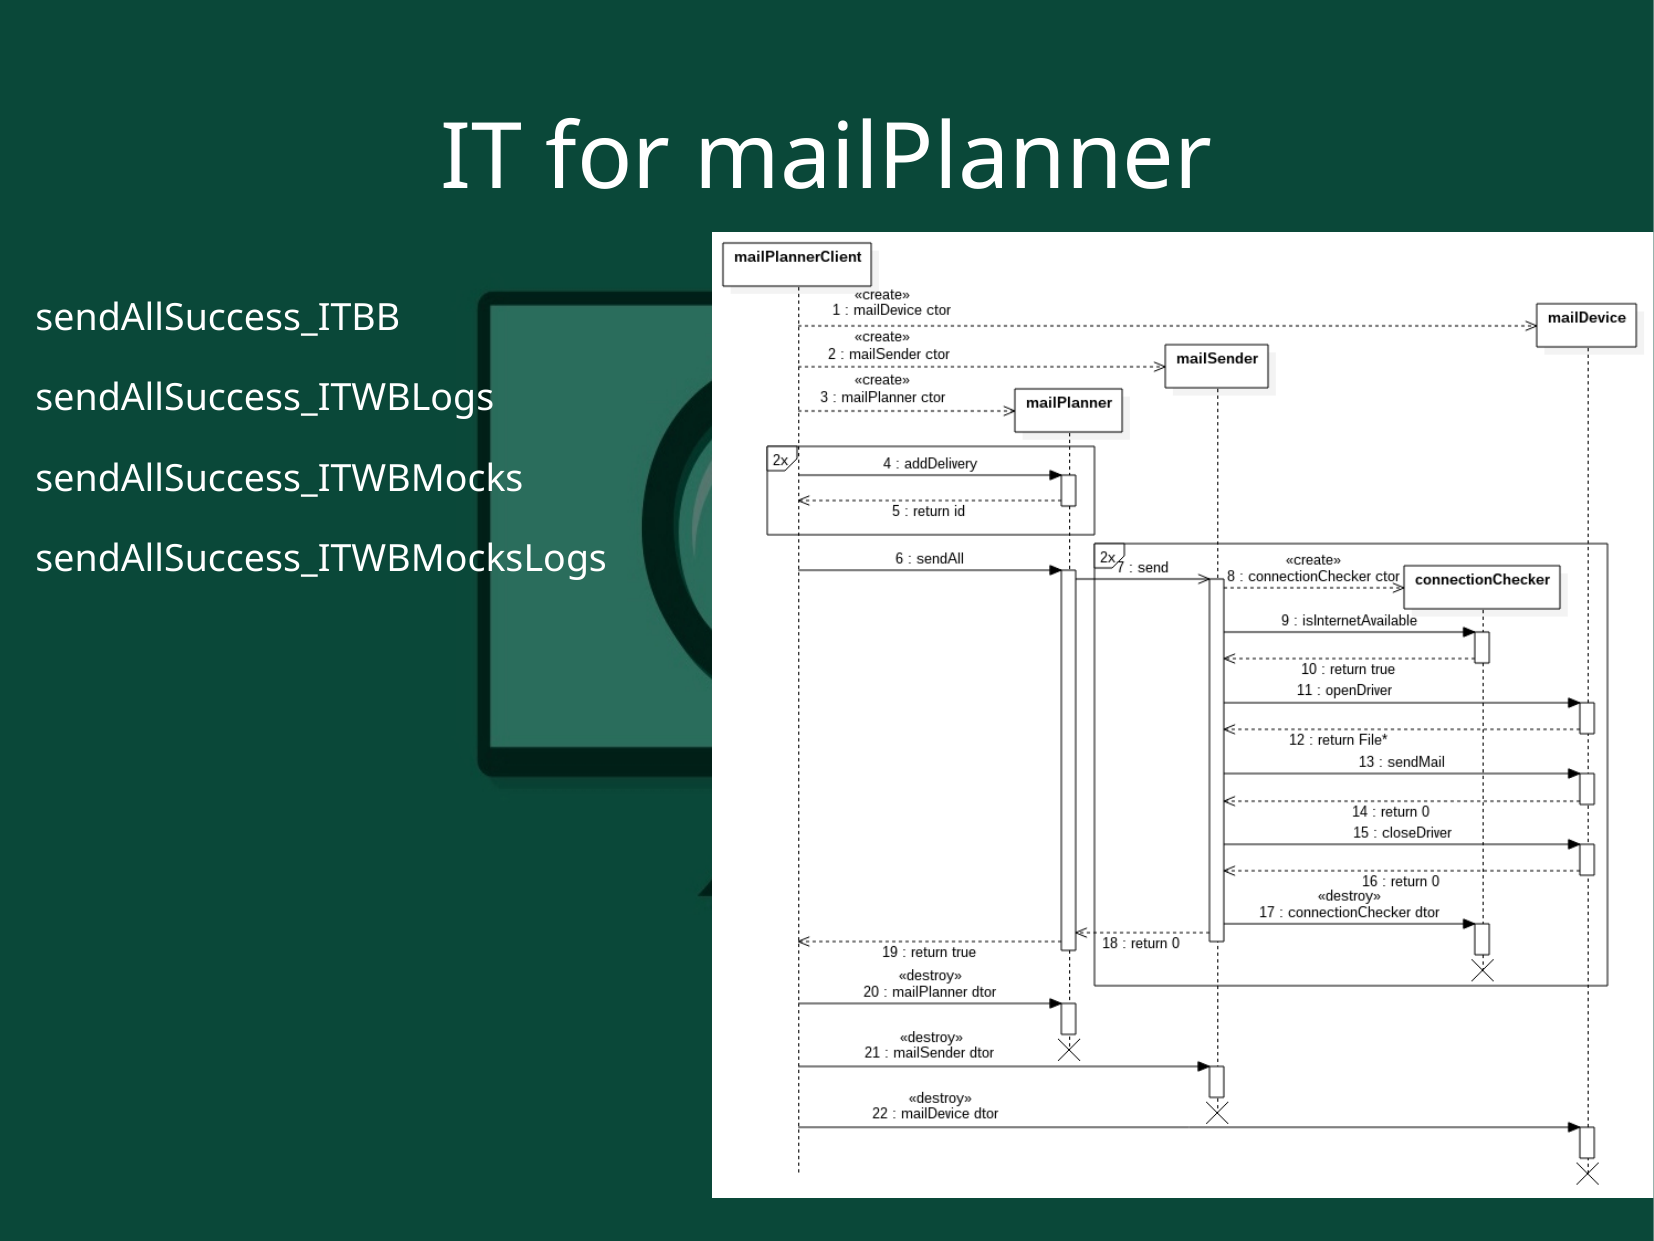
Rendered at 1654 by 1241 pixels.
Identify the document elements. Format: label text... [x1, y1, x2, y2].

list sendAllSuccess_ITBB sendAllSuccess_ITWBLogs sendAllSuccess_ITWBMocks sendAllSuccess_ITWBMocksLogs [35, 290, 712, 1010]
title IT for mailPlanner [82, 49, 1571, 257]
picture [0, 0, 1654, 1241]
